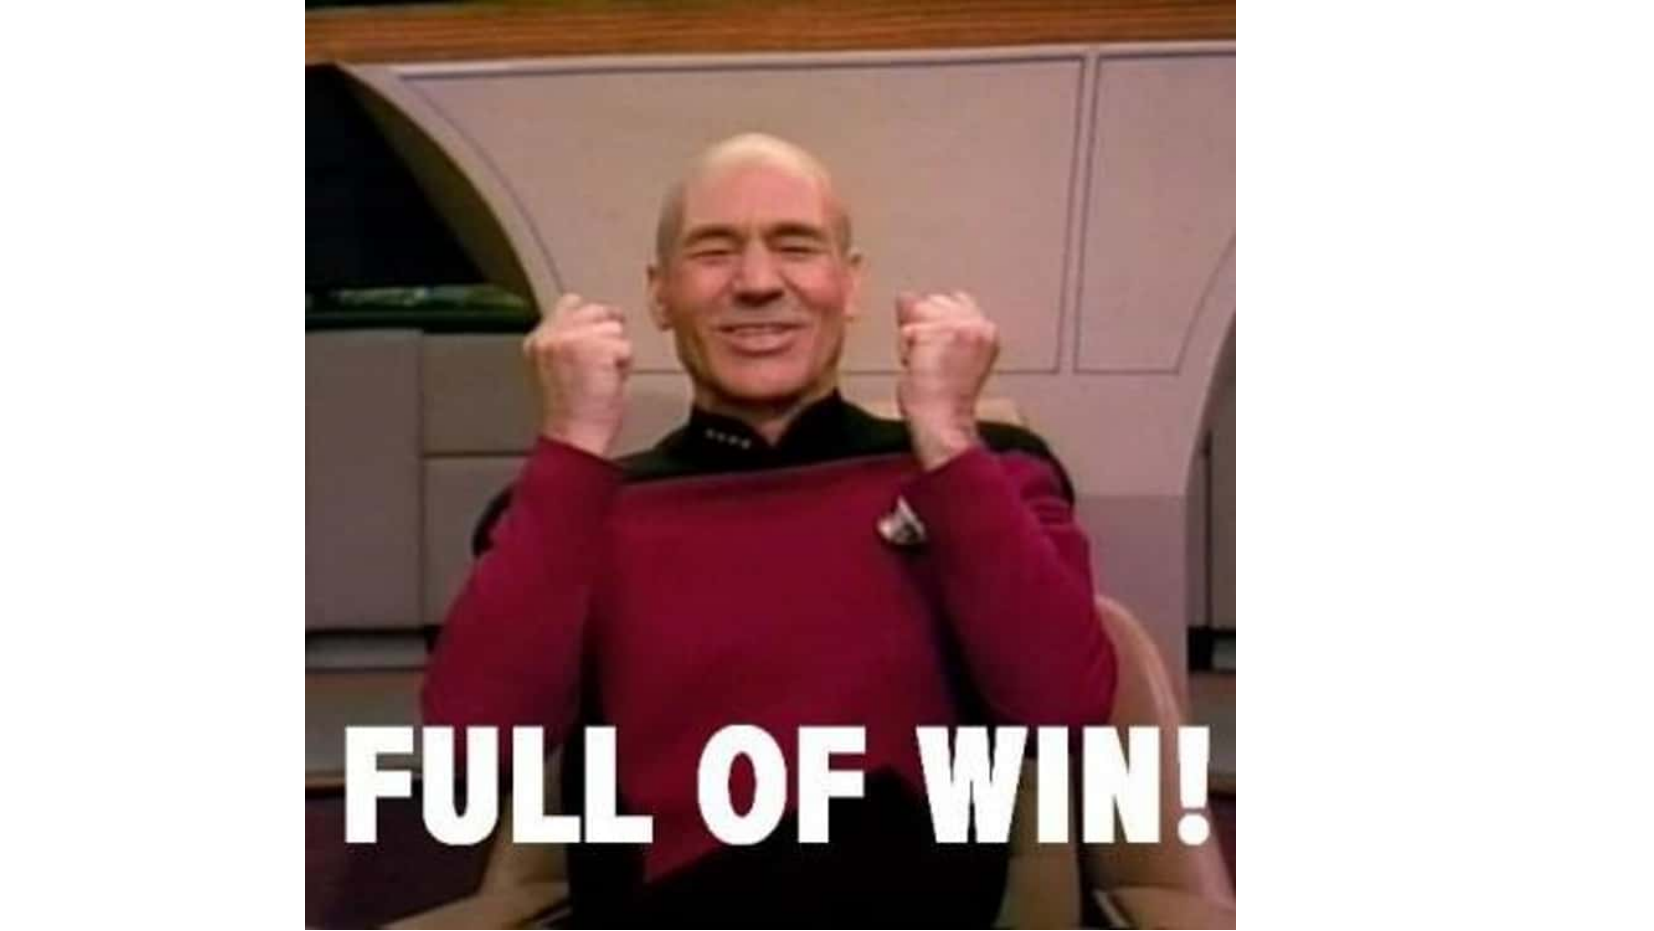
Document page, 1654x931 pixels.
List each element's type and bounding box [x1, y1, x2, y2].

picture [305, 0, 1236, 930]
